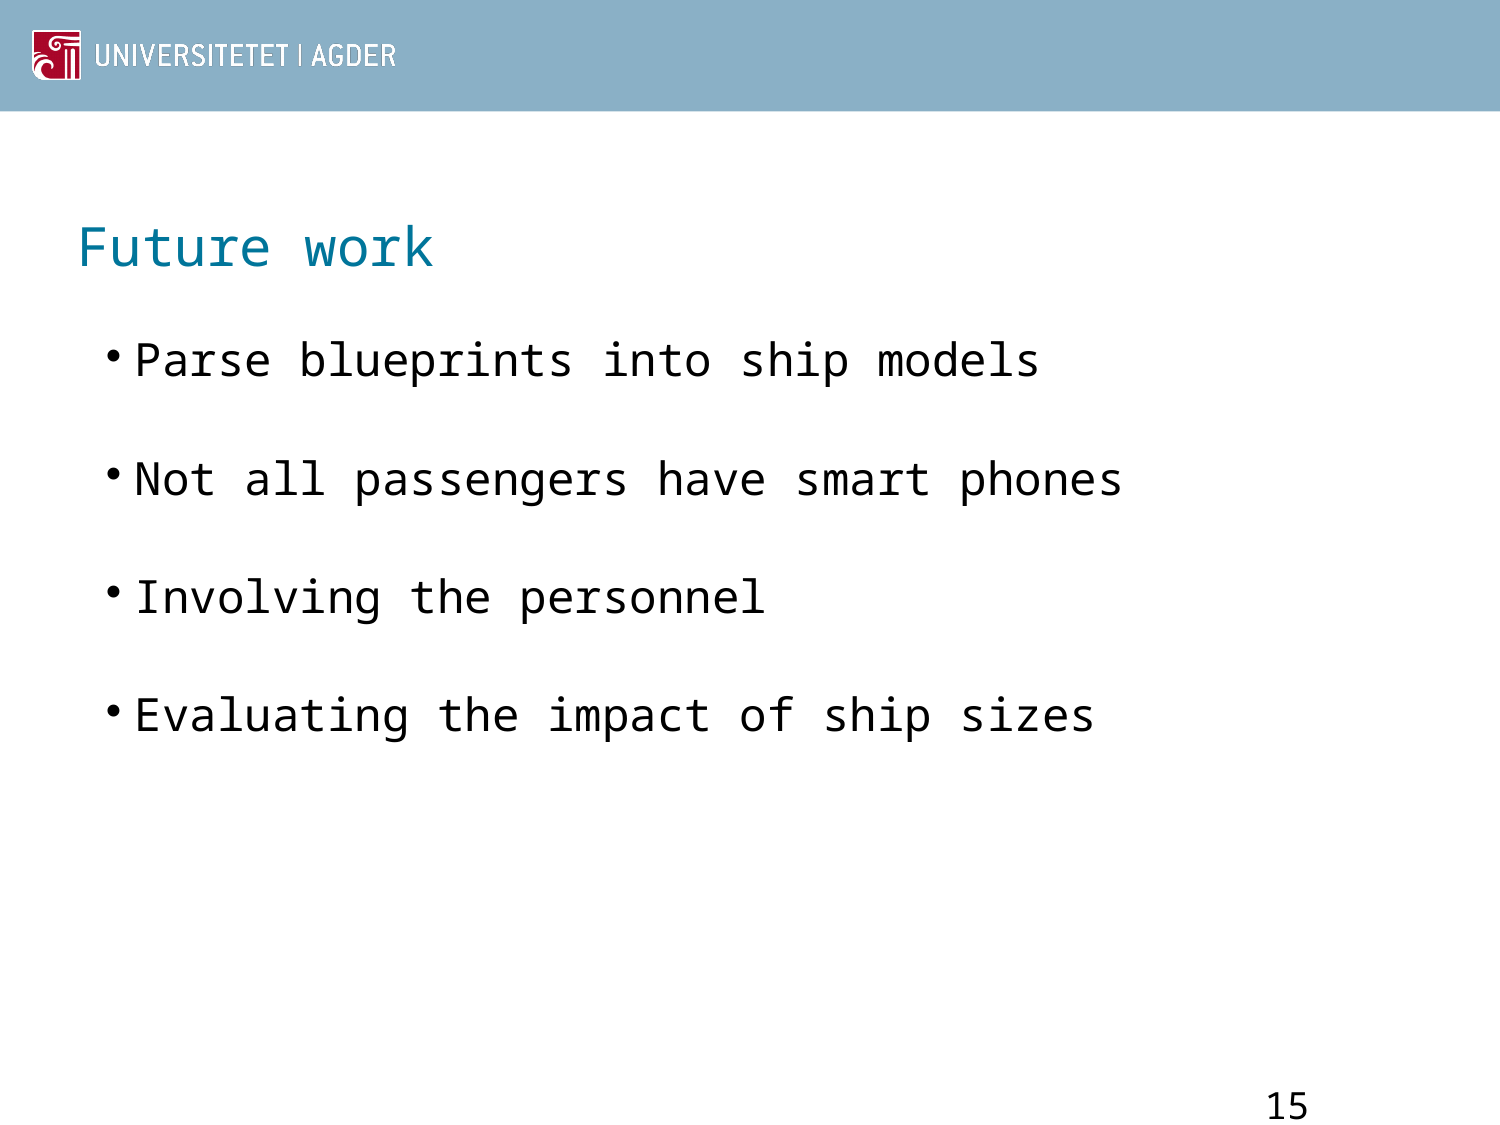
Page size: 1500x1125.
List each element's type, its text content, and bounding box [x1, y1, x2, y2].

picture [32, 30, 395, 80]
list Parse blueprints into ship models Not all passengers have smart phones Involving the personnel Evaluating the impact of ship sizes [62, 312, 1461, 1049]
title Future work [62, 149, 1461, 286]
